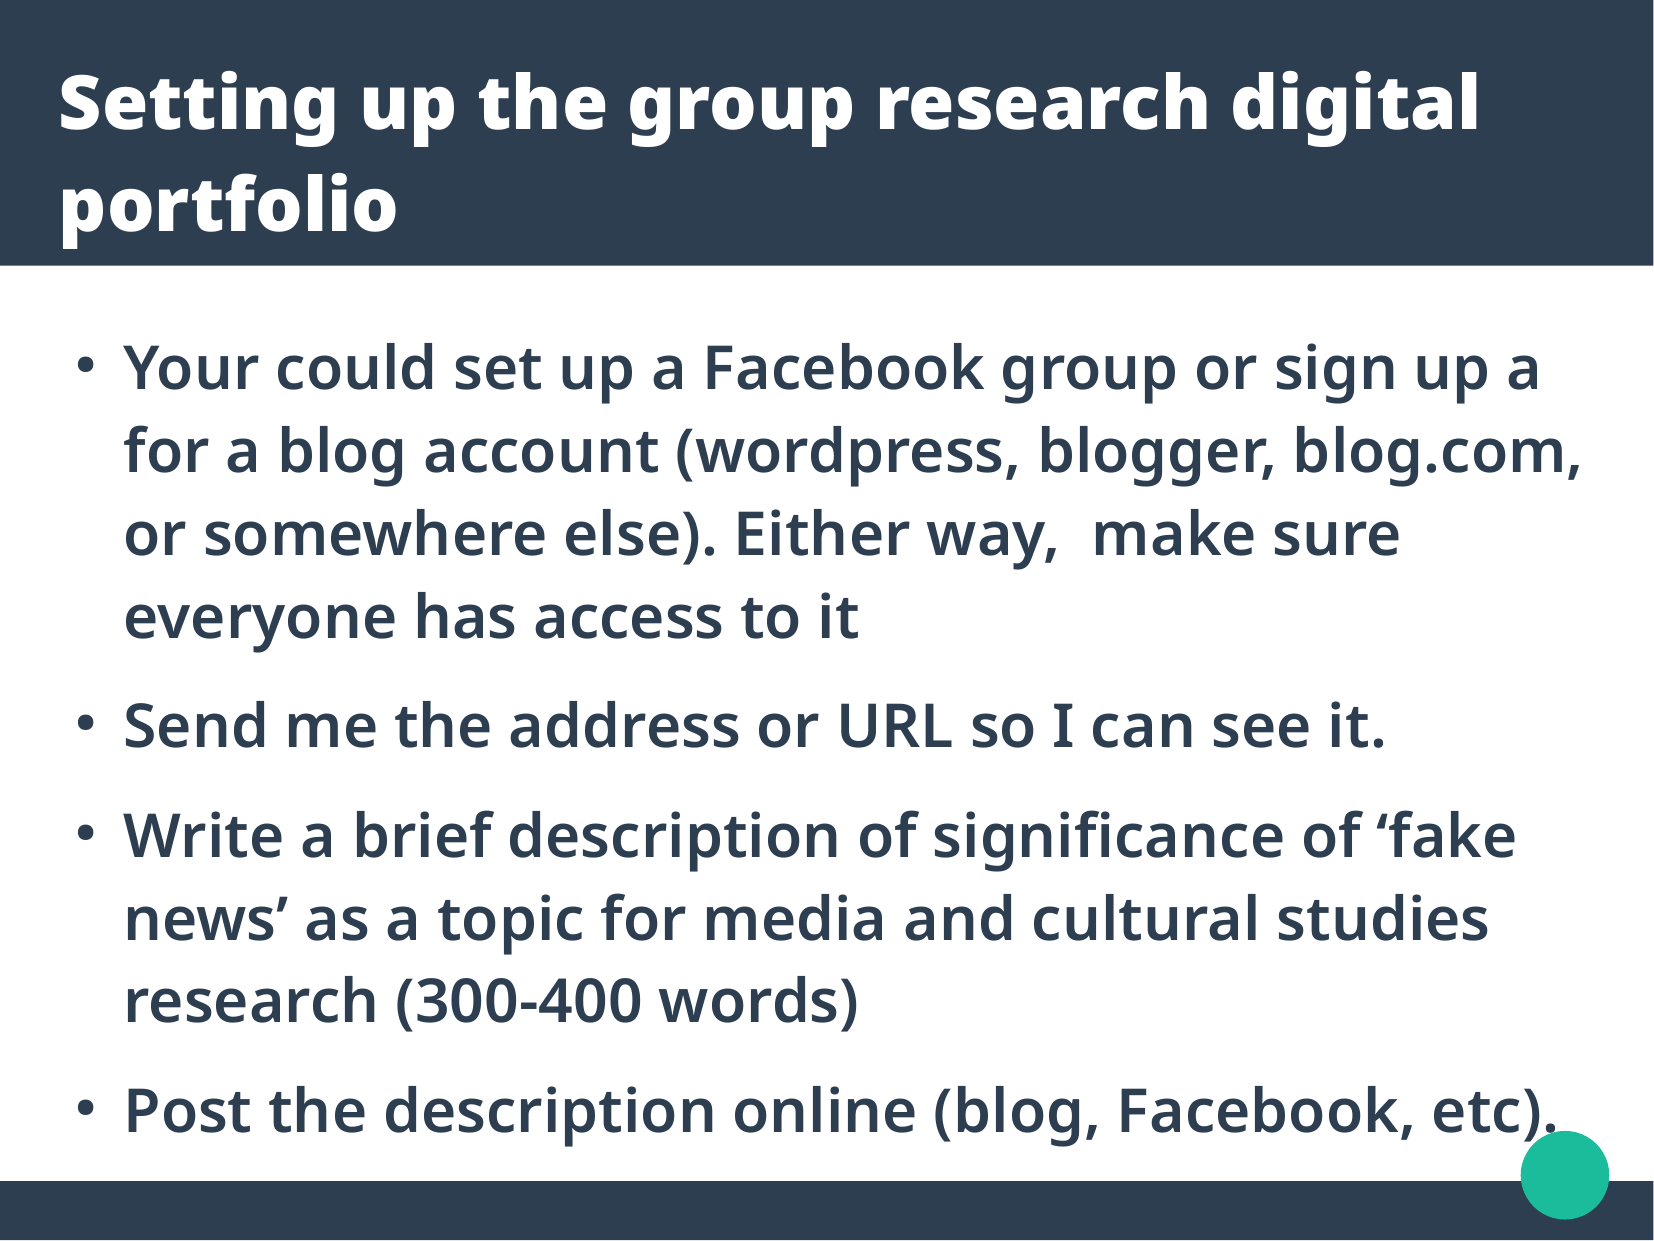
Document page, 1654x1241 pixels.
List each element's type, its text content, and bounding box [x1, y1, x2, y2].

title Setting up the group research digital portfolio [59, 49, 1595, 207]
list Your could set up a Facebook group or sign up a for a blog account (wordpress, blogger, blog.com, or somewhere else). Either way, make sure everyone has access to it Send me the address or URL so I can see it. Write a brief description of significance of ‘fake news’ as a topic for media and cultural studies research (300-400 words) Post the description online (blog, Facebook, etc). [59, 324, 1595, 1152]
